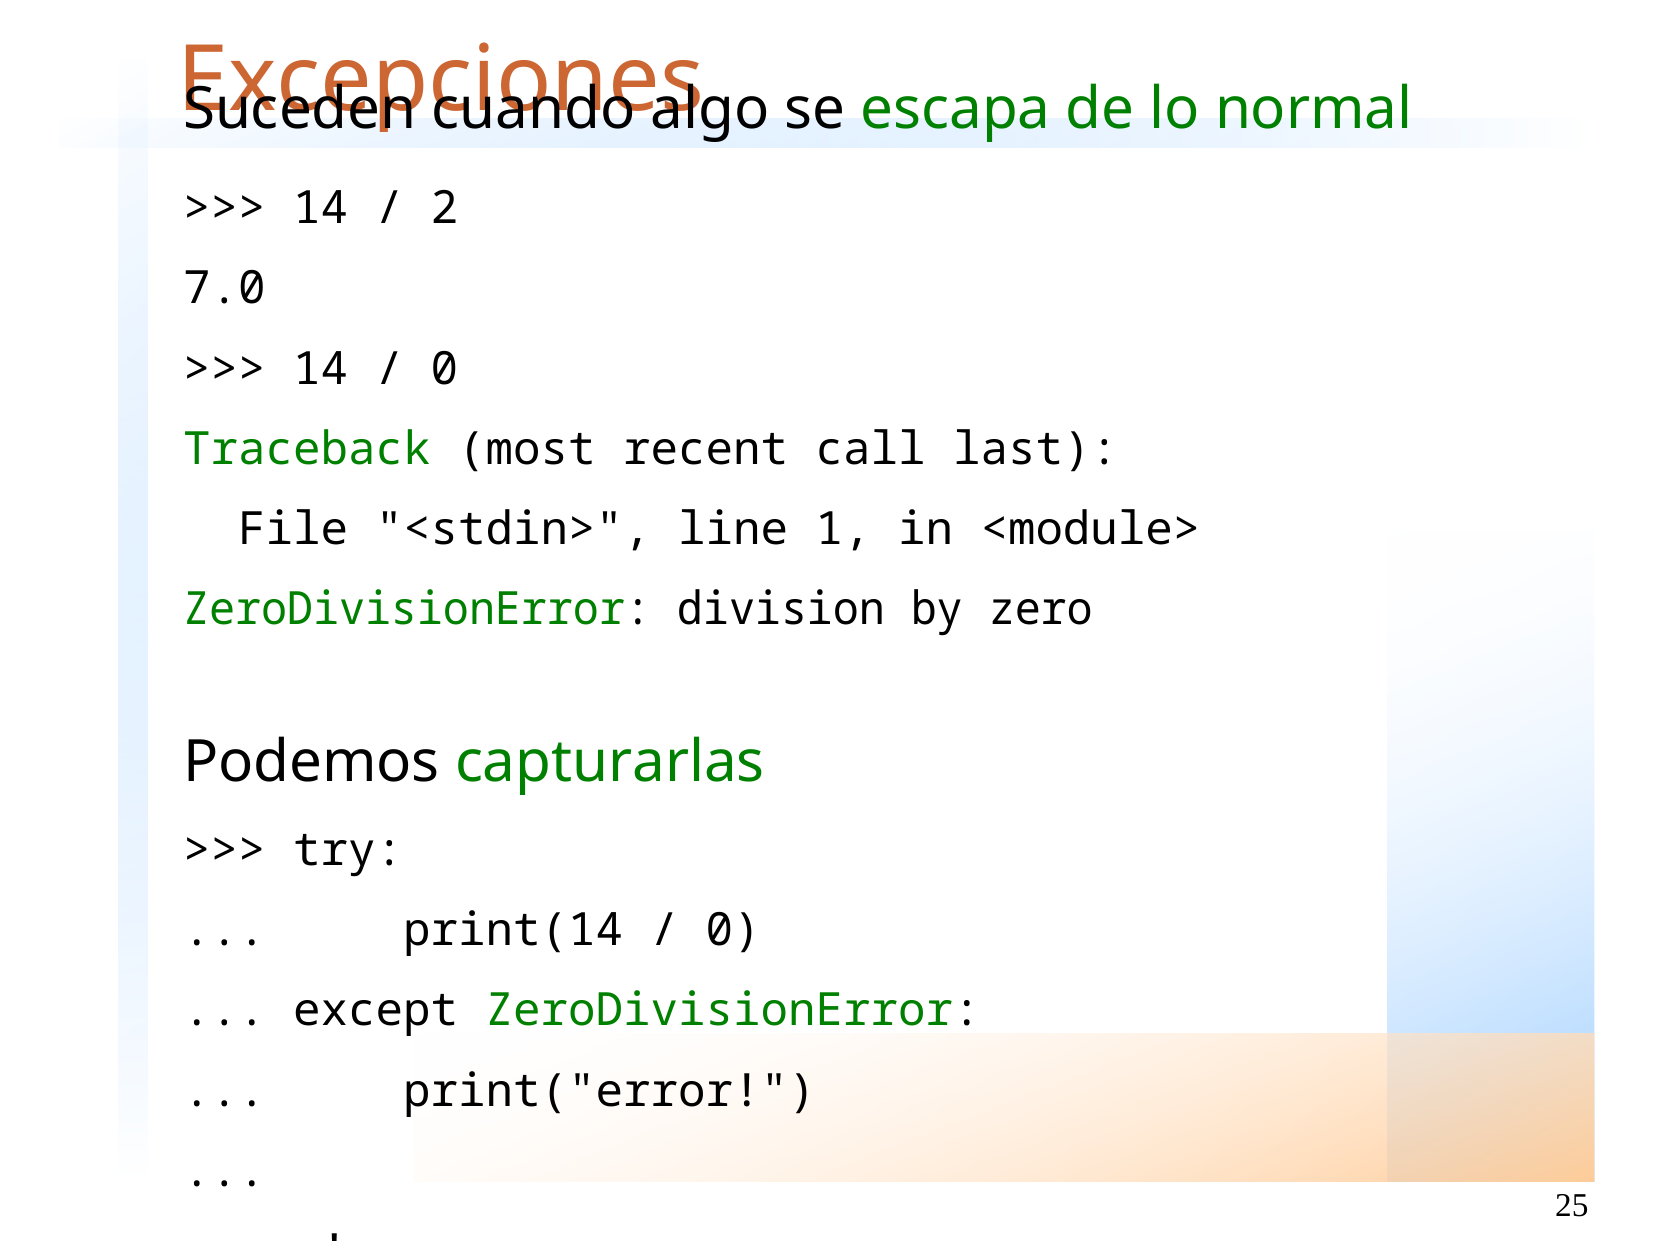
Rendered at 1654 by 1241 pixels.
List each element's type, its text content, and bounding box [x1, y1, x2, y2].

title Excepciones [177, 0, 1595, 150]
text_box Suceden cuando algo se escapa de lo normal >>> 14 / 2 7.0 >>> 14 / 0 Traceback (most recent call last): File "<stdin>", line 1, in <module> ZeroDivisionError: division by zero Podemos capturarlas >>> try: ... print(14 / 0) ... except ZeroDivisionError: ... print("error!") ... error! [147, 161, 1595, 1185]
